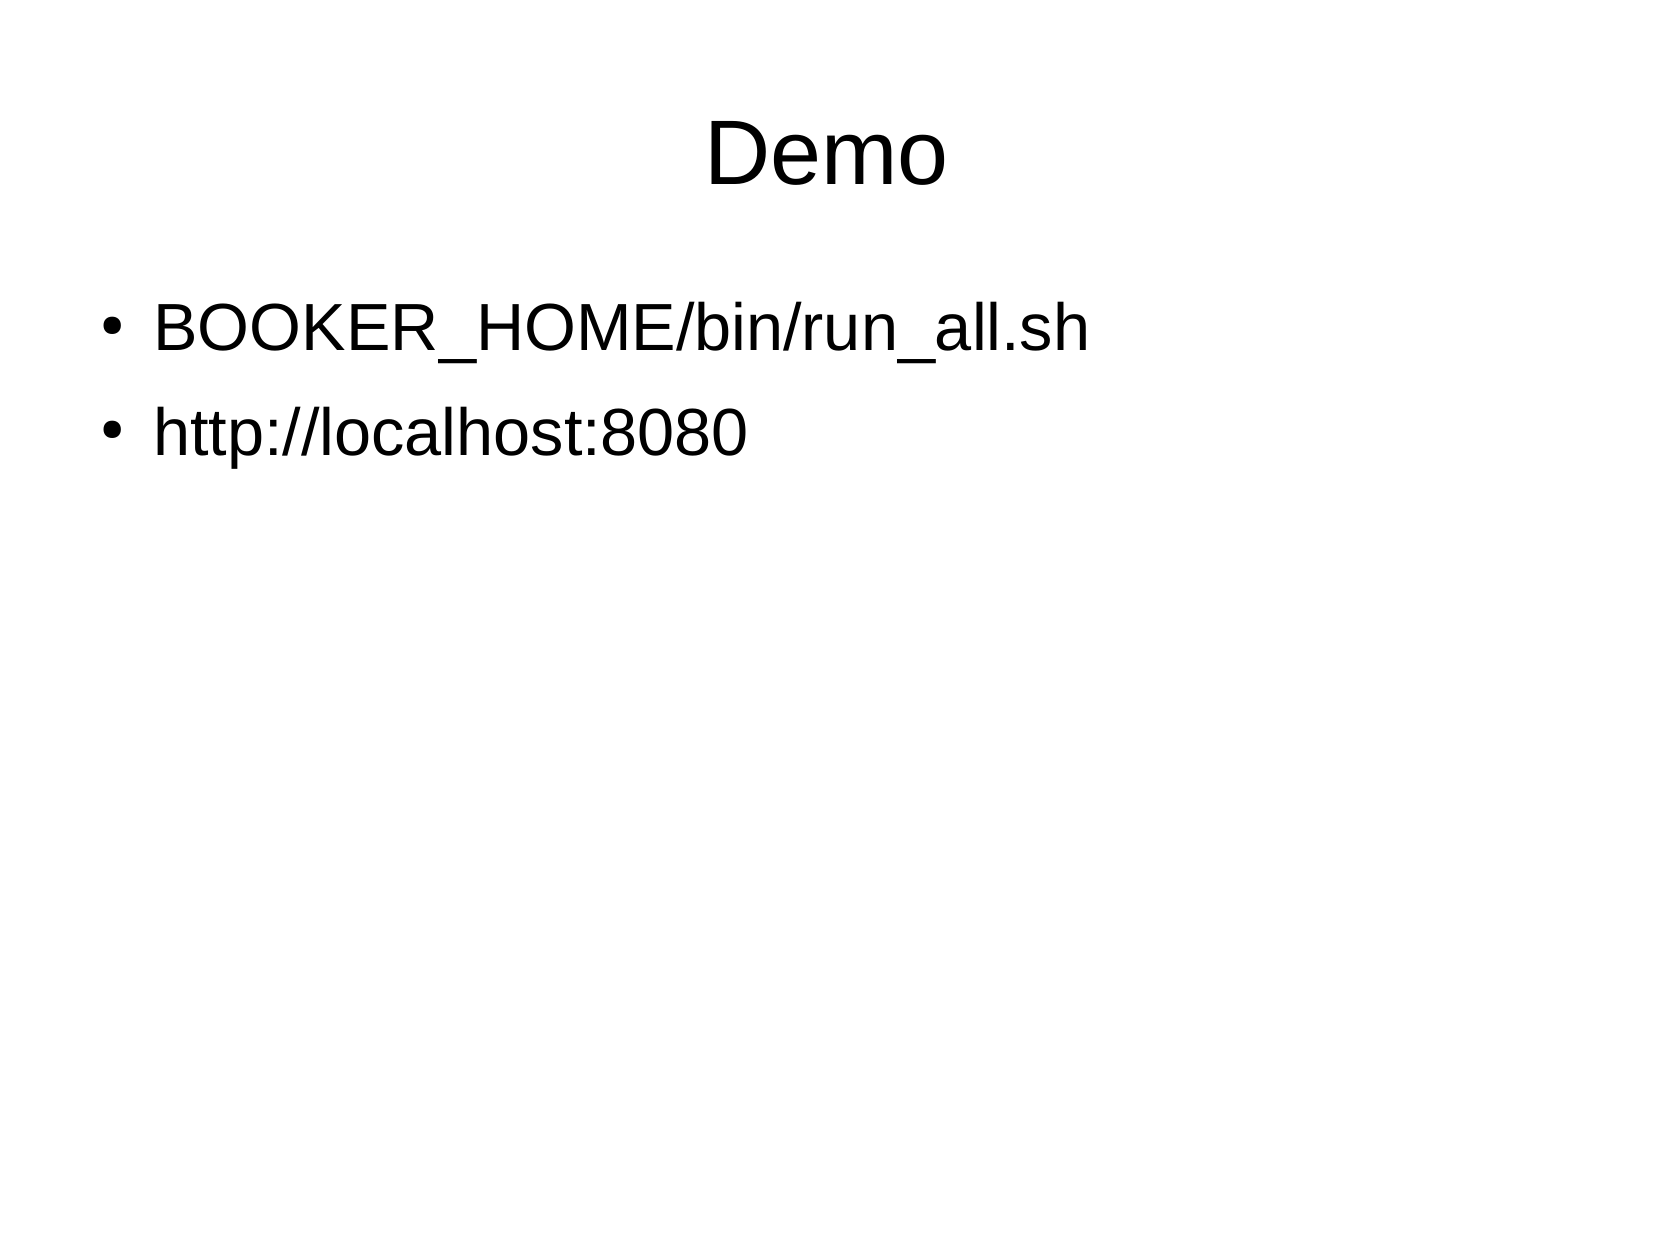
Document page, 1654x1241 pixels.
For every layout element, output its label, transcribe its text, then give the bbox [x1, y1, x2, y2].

title Demo [82, 49, 1571, 257]
list BOOKER_HOME/bin/run_all.sh http://localhost:8080 [82, 290, 1571, 1010]
